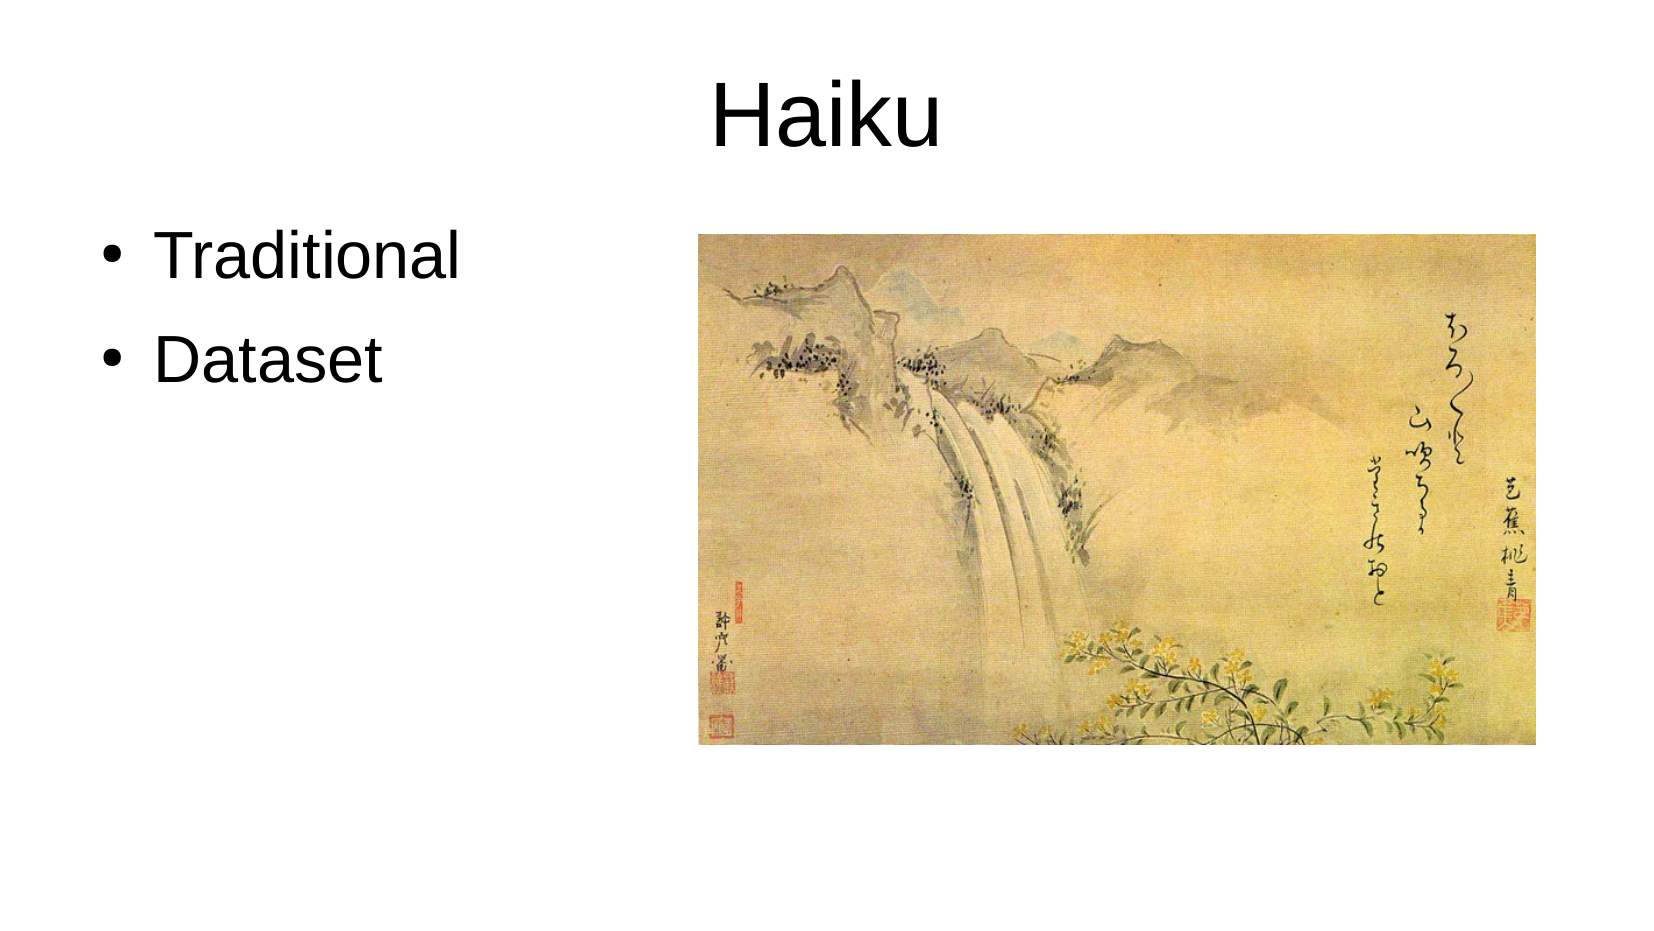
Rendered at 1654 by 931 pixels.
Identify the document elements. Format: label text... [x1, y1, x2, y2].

list Traditional Dataset [82, 217, 697, 758]
title Haiku [82, 37, 1571, 193]
picture [698, 234, 1536, 745]
